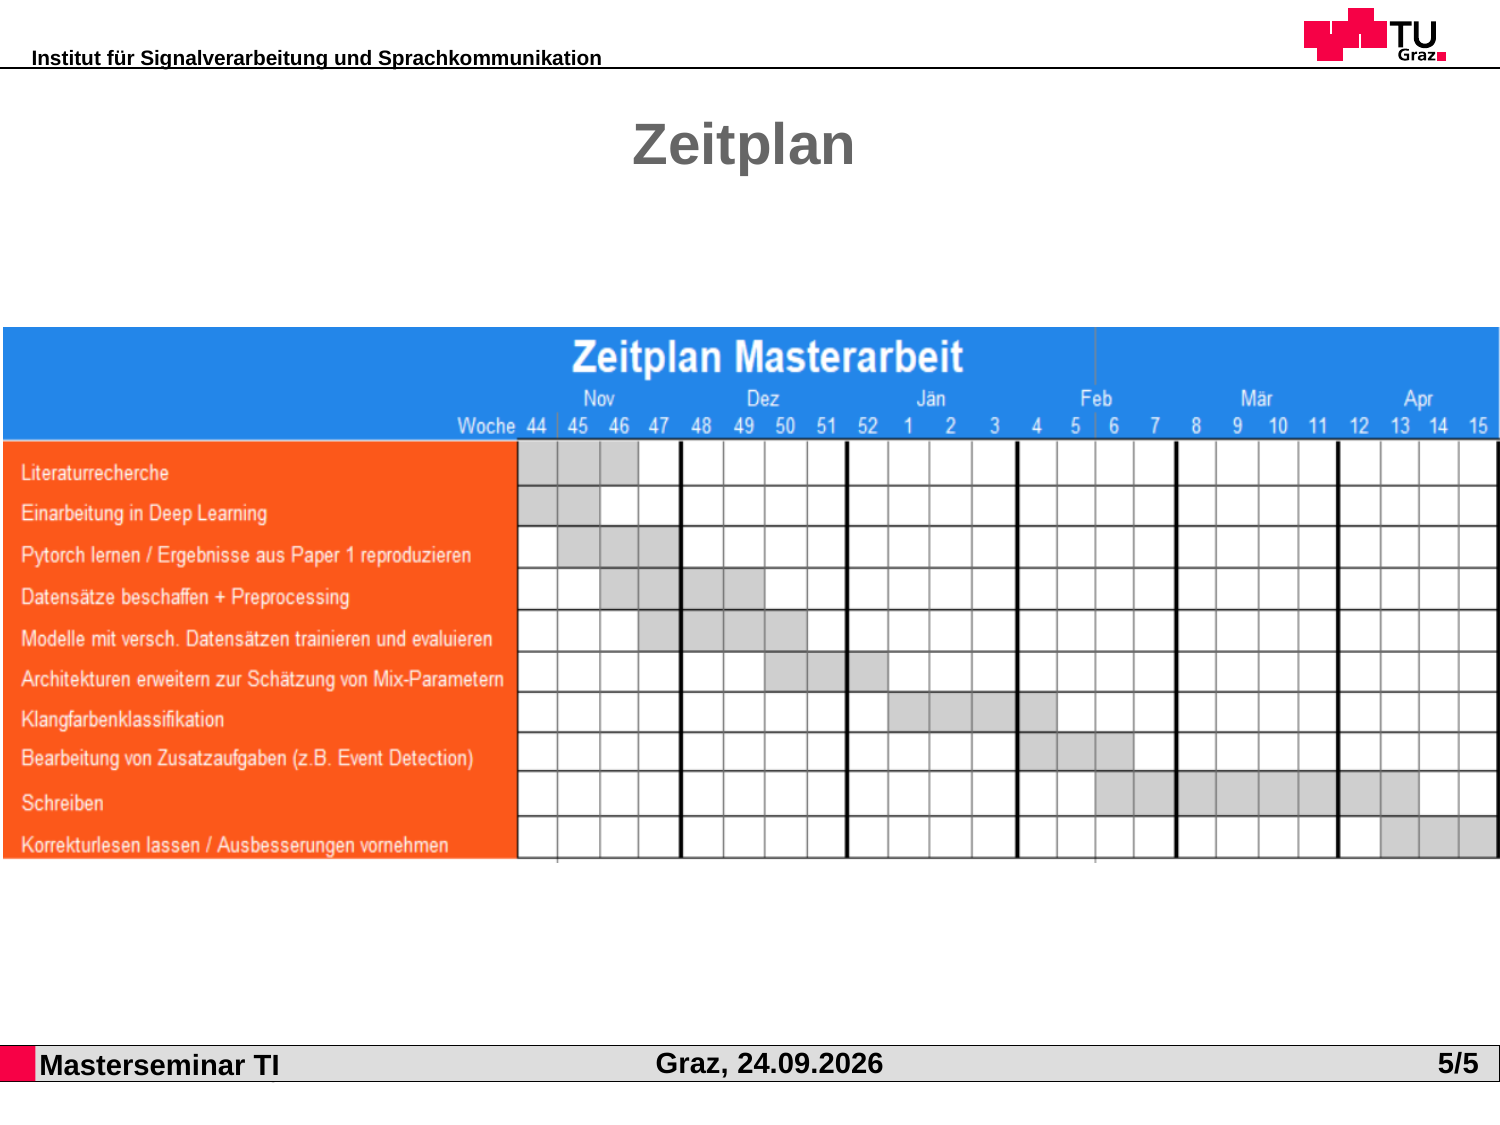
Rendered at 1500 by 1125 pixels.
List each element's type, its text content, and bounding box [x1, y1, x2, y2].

picture [3, 327, 1500, 863]
list Zeitplan [107, 106, 1383, 201]
